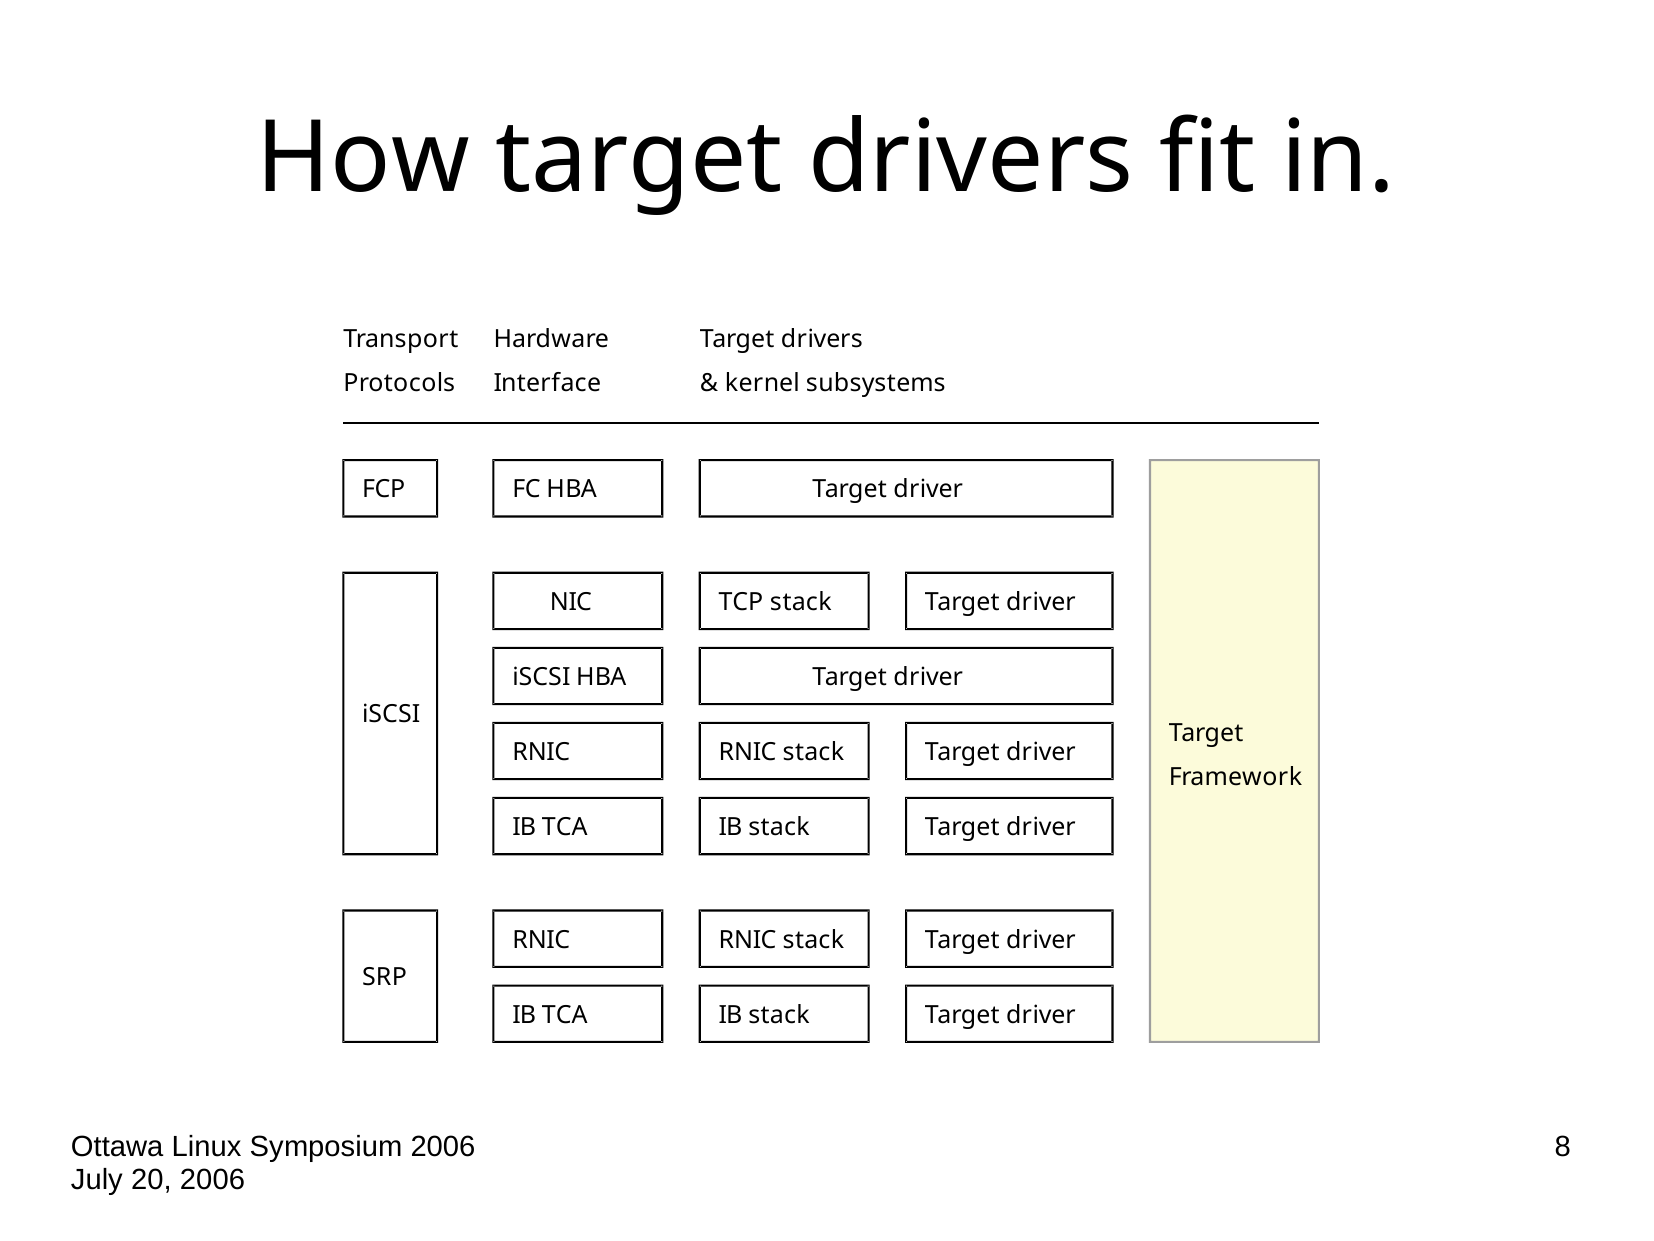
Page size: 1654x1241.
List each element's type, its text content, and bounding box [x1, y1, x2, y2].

picture [342, 326, 1320, 1043]
title How target drivers fit in. [82, 49, 1571, 257]
